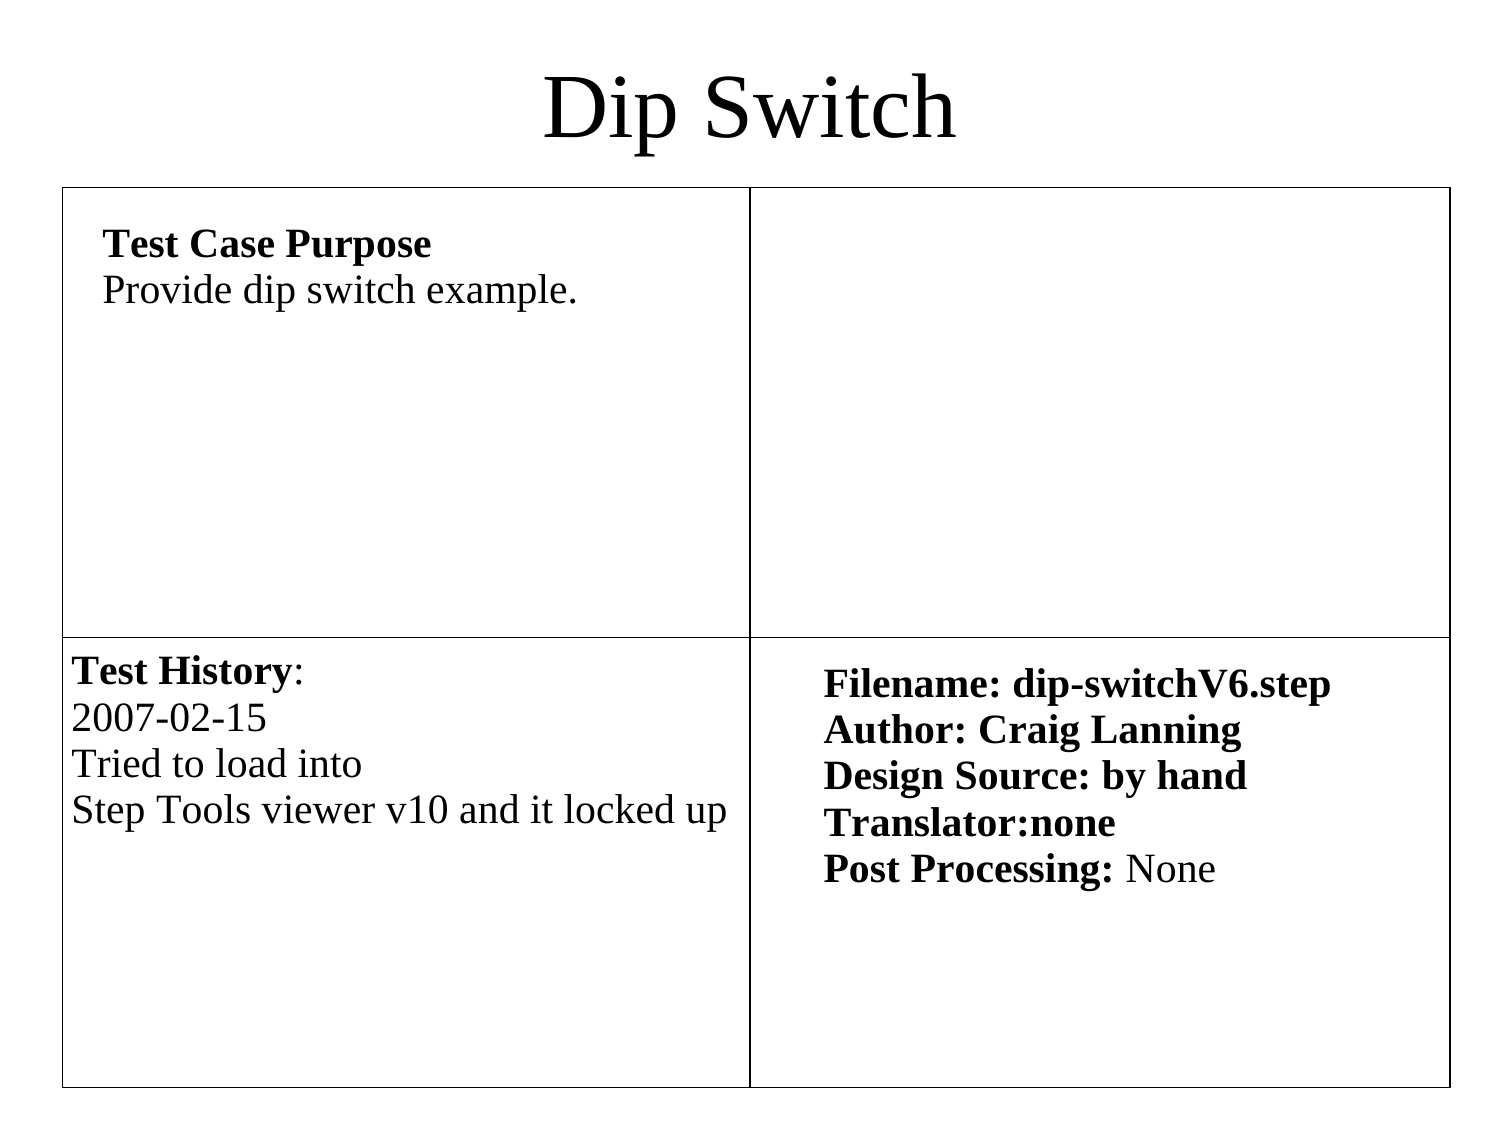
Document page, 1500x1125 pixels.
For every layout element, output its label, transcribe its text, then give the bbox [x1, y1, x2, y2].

title Dip Switch [112, 12, 1388, 201]
text_box Test Case Purpose Provide dip switch example. [87, 212, 676, 393]
text_box Filename: dip-switchV6.step Author: Craig Lanning Design Source: by hand Translator:none Post Processing: None [808, 652, 1348, 1010]
text_box Test History: 2007-02-15 Tried to load into Step Tools viewer v10 and it locked up [56, 639, 744, 841]
